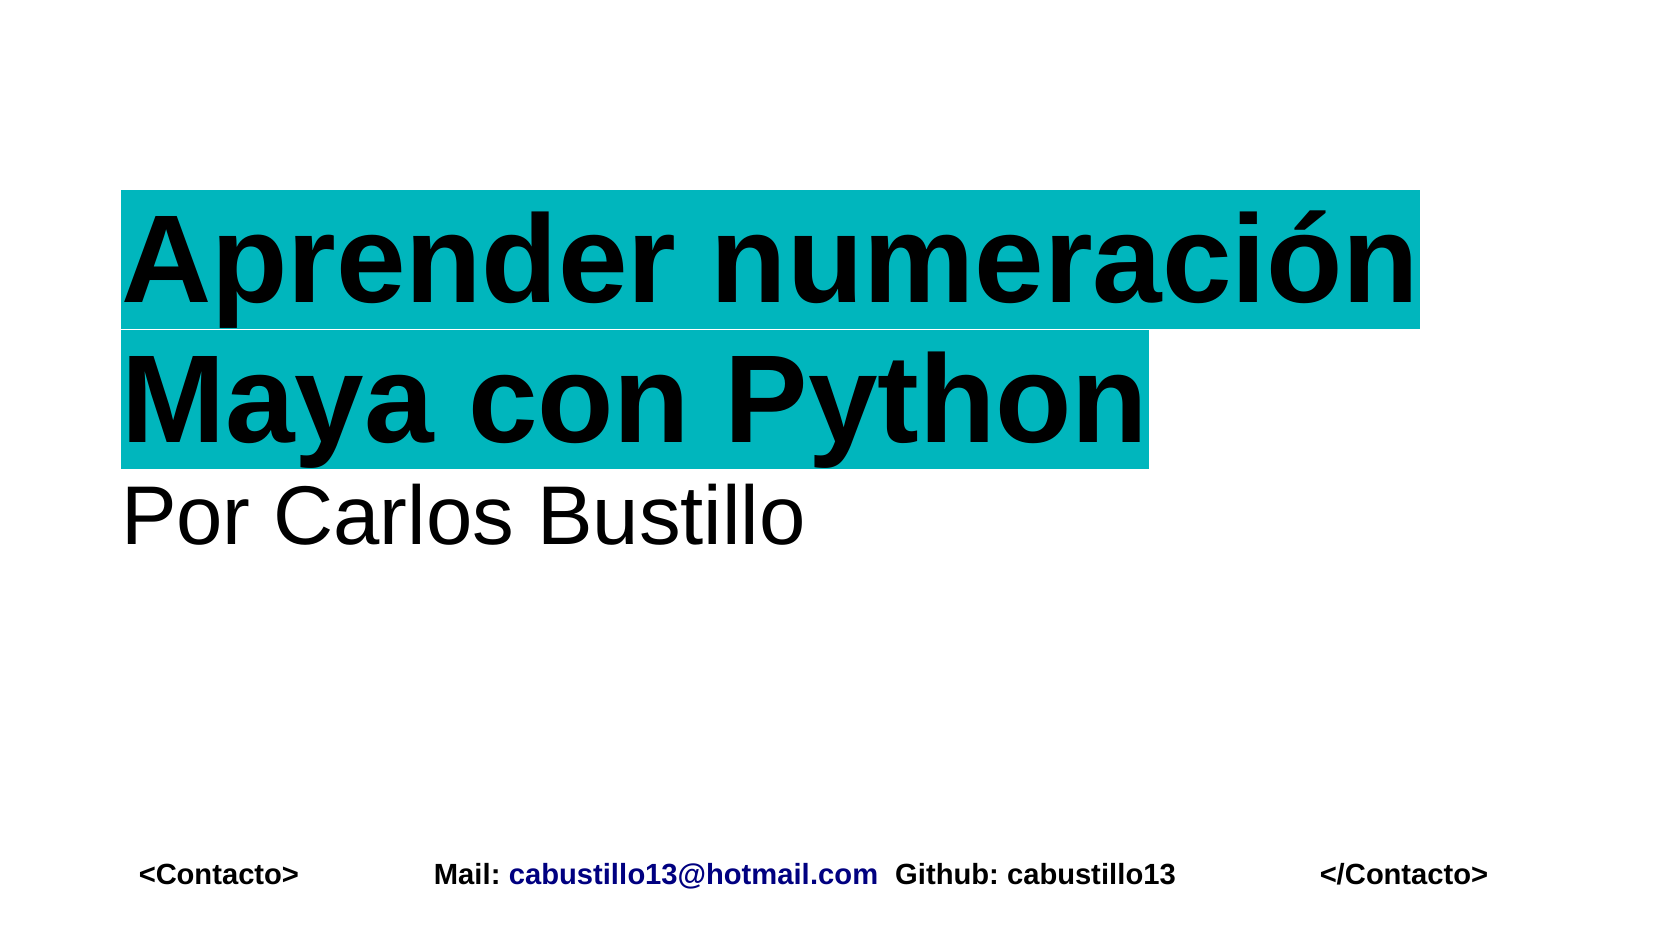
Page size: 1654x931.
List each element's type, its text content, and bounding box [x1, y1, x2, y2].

text_box Aprender numeración Maya con Python Por Carlos Bustillo [106, 70, 1571, 711]
text_box <Contacto> Mail: cabustillo13@hotmail.com Github: cabustillo13 </Contacto> [124, 850, 1654, 898]
